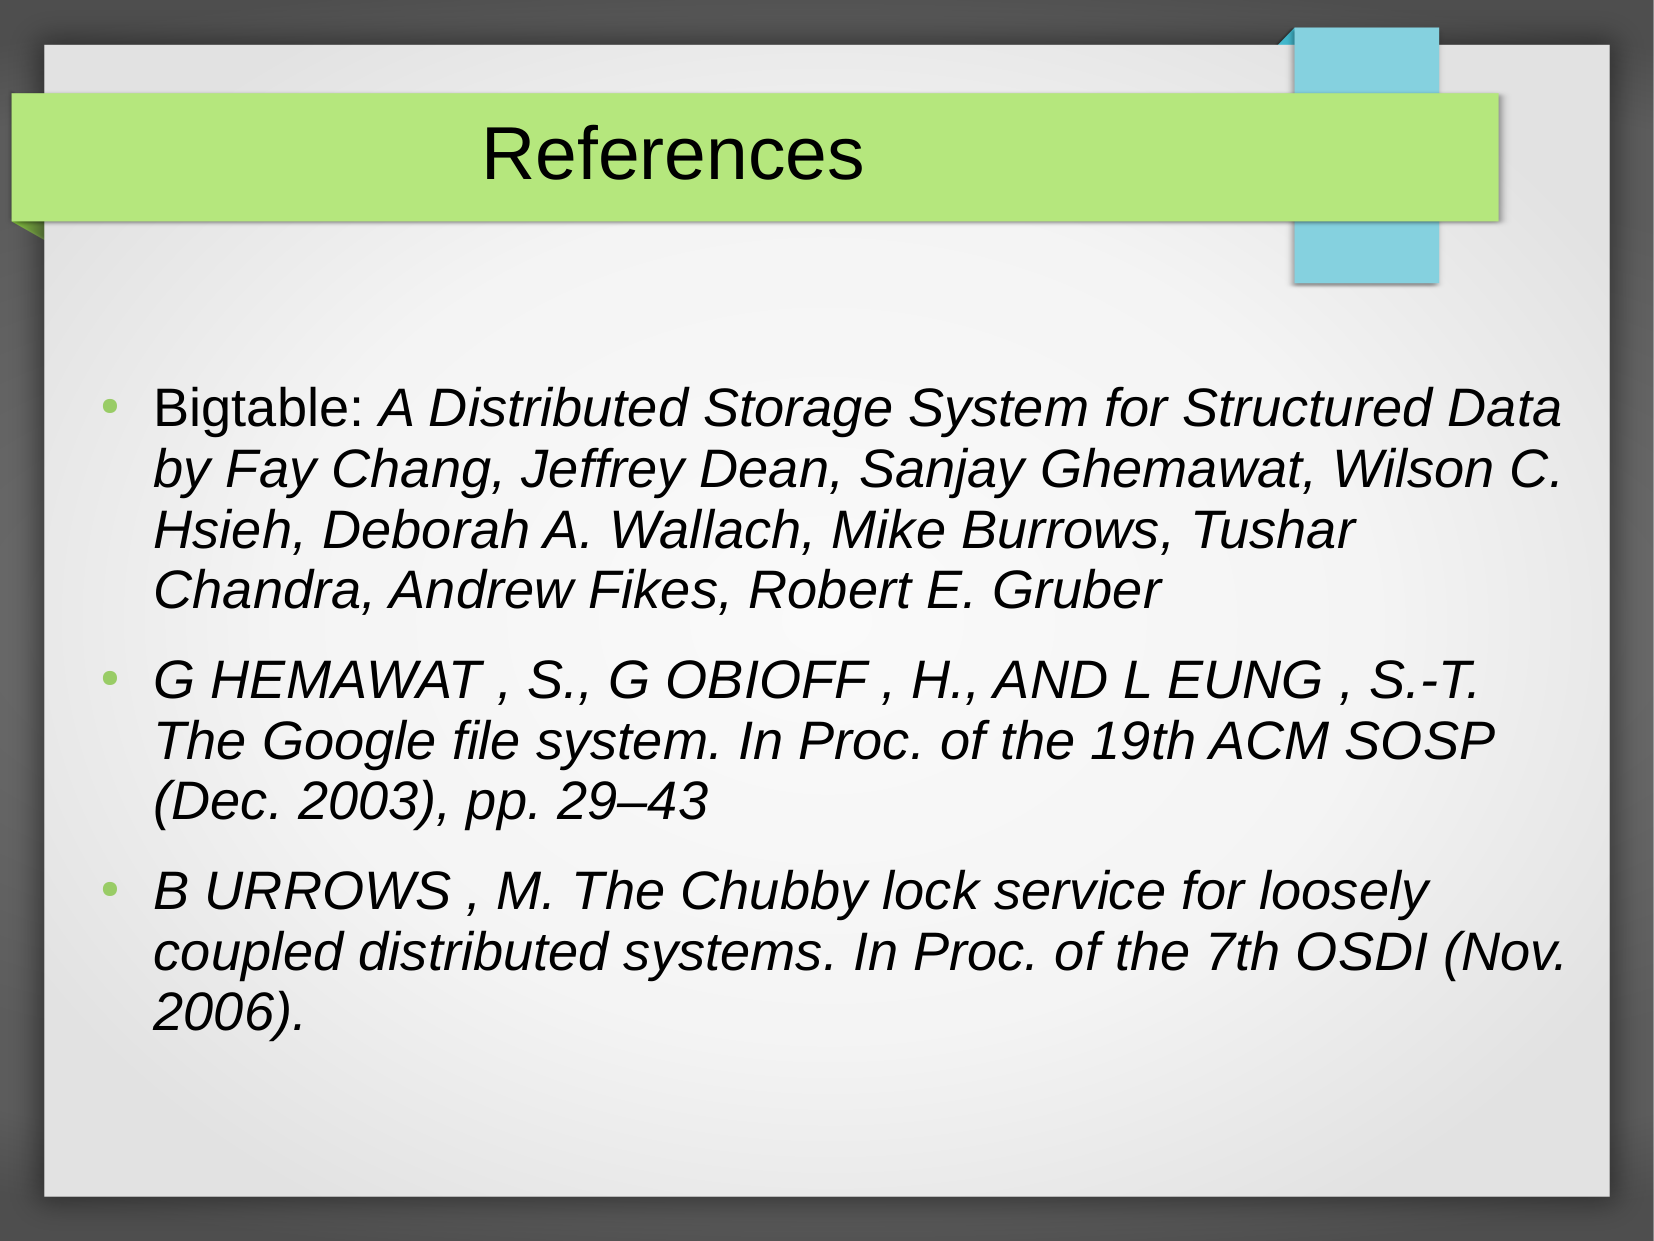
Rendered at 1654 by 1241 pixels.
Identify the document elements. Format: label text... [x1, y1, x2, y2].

title References [82, 94, 1264, 213]
picture [0, 0, 1654, 1241]
list Bigtable: A Distributed Storage System for Structured Data by Fay Chang, Jeffrey Dean, Sanjay Ghemawat, Wilson C. Hsieh, Deborah A. Wallach, Mike Burrows, Tushar Chandra, Andrew Fikes, Robert E. Gruber G HEMAWAT , S., G OBIOFF , H., AND L EUNG , S.-T. The Google file system. In Proc. of the 19th ACM SOSP (Dec. 2003), pp. 29–43 B URROWS , M. The Chubby lock service for loosely coupled distributed systems. In Proc. of the 7th OSDI (Nov. 2006). [82, 377, 1571, 1098]
